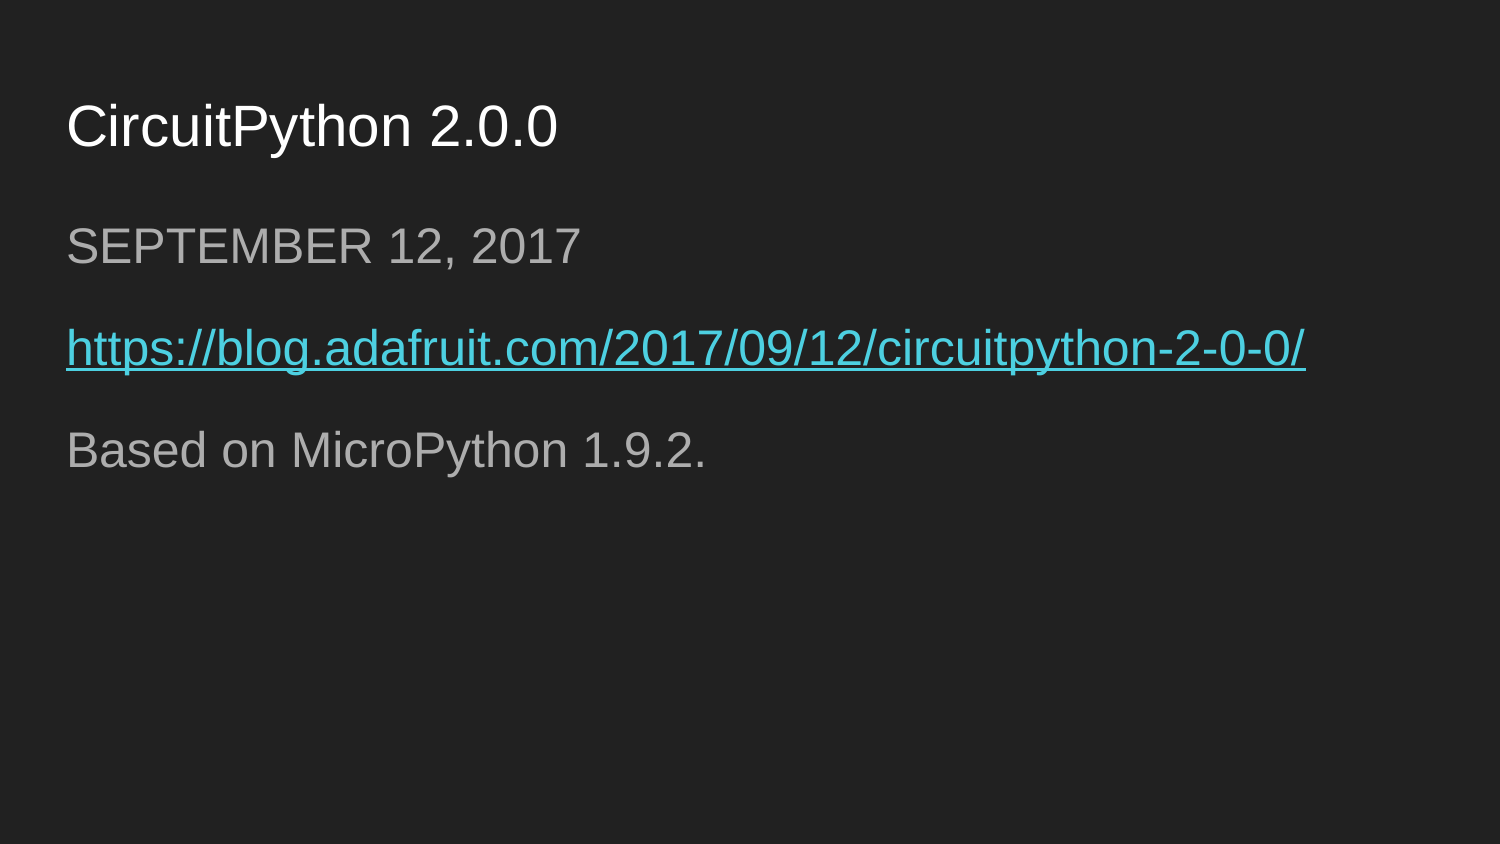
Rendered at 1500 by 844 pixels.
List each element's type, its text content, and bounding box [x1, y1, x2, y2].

title CircuitPython 2.0.0 [51, 72, 1449, 167]
list SEPTEMBER 12, 2017 https://blog.adafruit.com/2017/09/12/circuitpython-2-0-0/ Based on MicroPython 1.9.2. [51, 189, 1449, 750]
